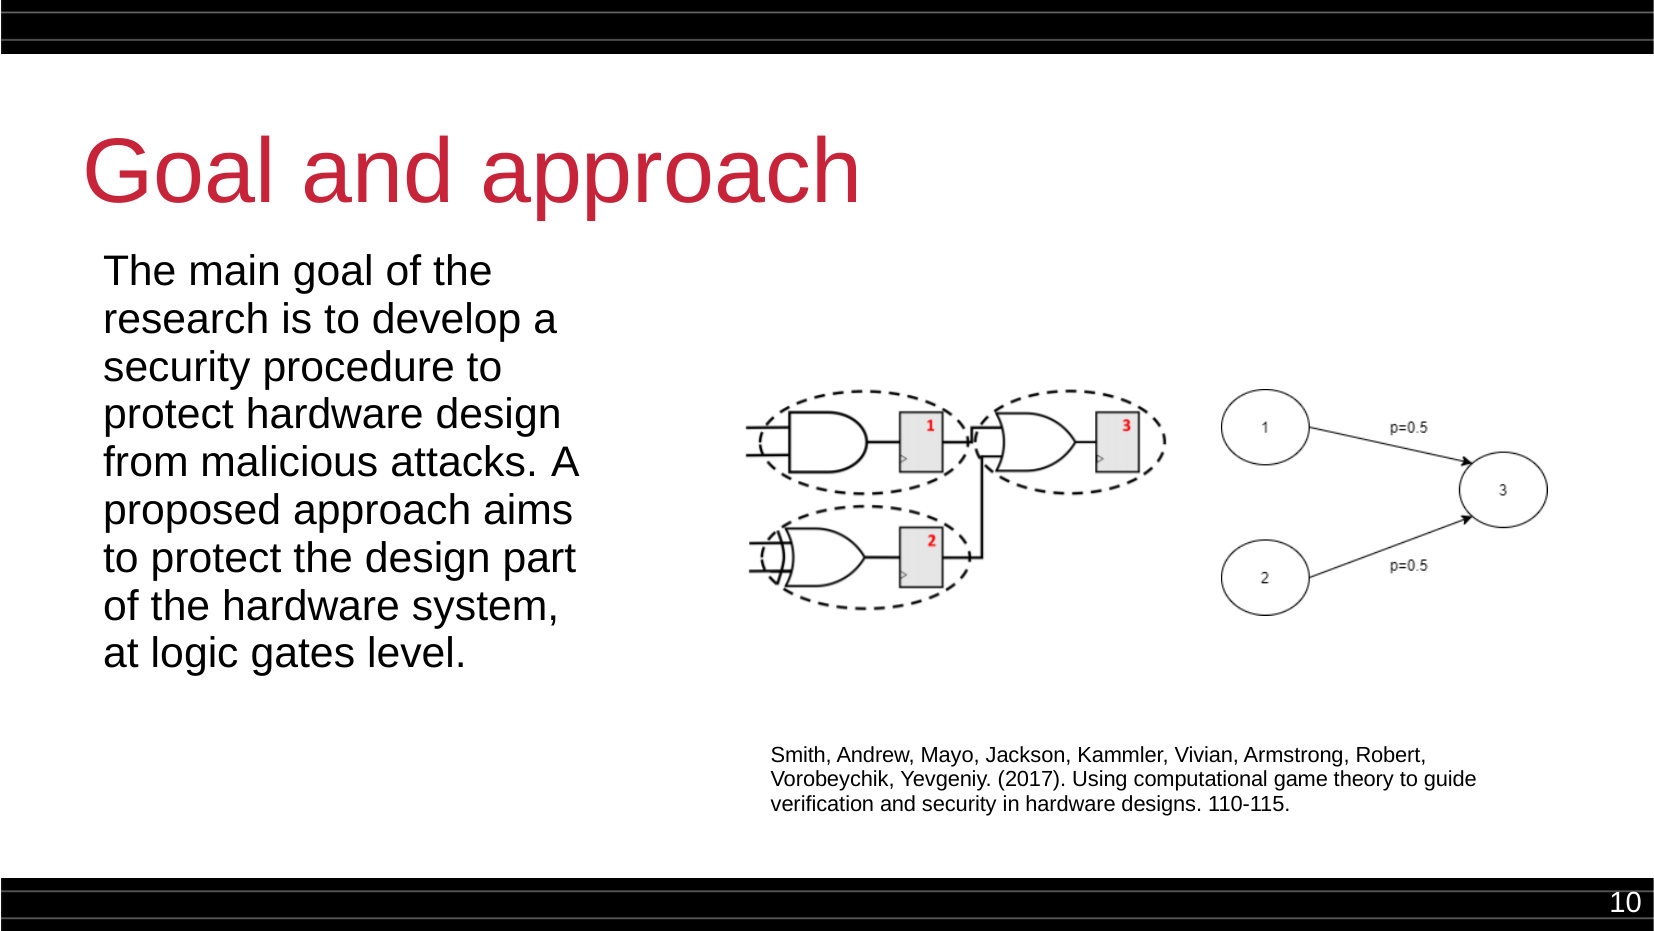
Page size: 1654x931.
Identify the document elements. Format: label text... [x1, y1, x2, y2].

text_box Smith, Andrew, Mayo, Jackson, Kammler, Vivian, Armstrong, Robert, Vorobeychik, Yevgeniy. (2017). Using computational game theory to guide verification and security in hardware designs. 110-115. [755, 735, 1501, 848]
picture [637, 358, 1217, 626]
list The main goal of the research is to develop a security procedure to protect hardware design from malicious attacks. A proposed approach aims to protect the design part of the hardware system, at logic gates level. [47, 246, 579, 733]
picture [1, 878, 1654, 931]
title Goal and approach [82, 92, 1571, 249]
picture [1, 0, 1654, 54]
picture [1221, 389, 1548, 616]
